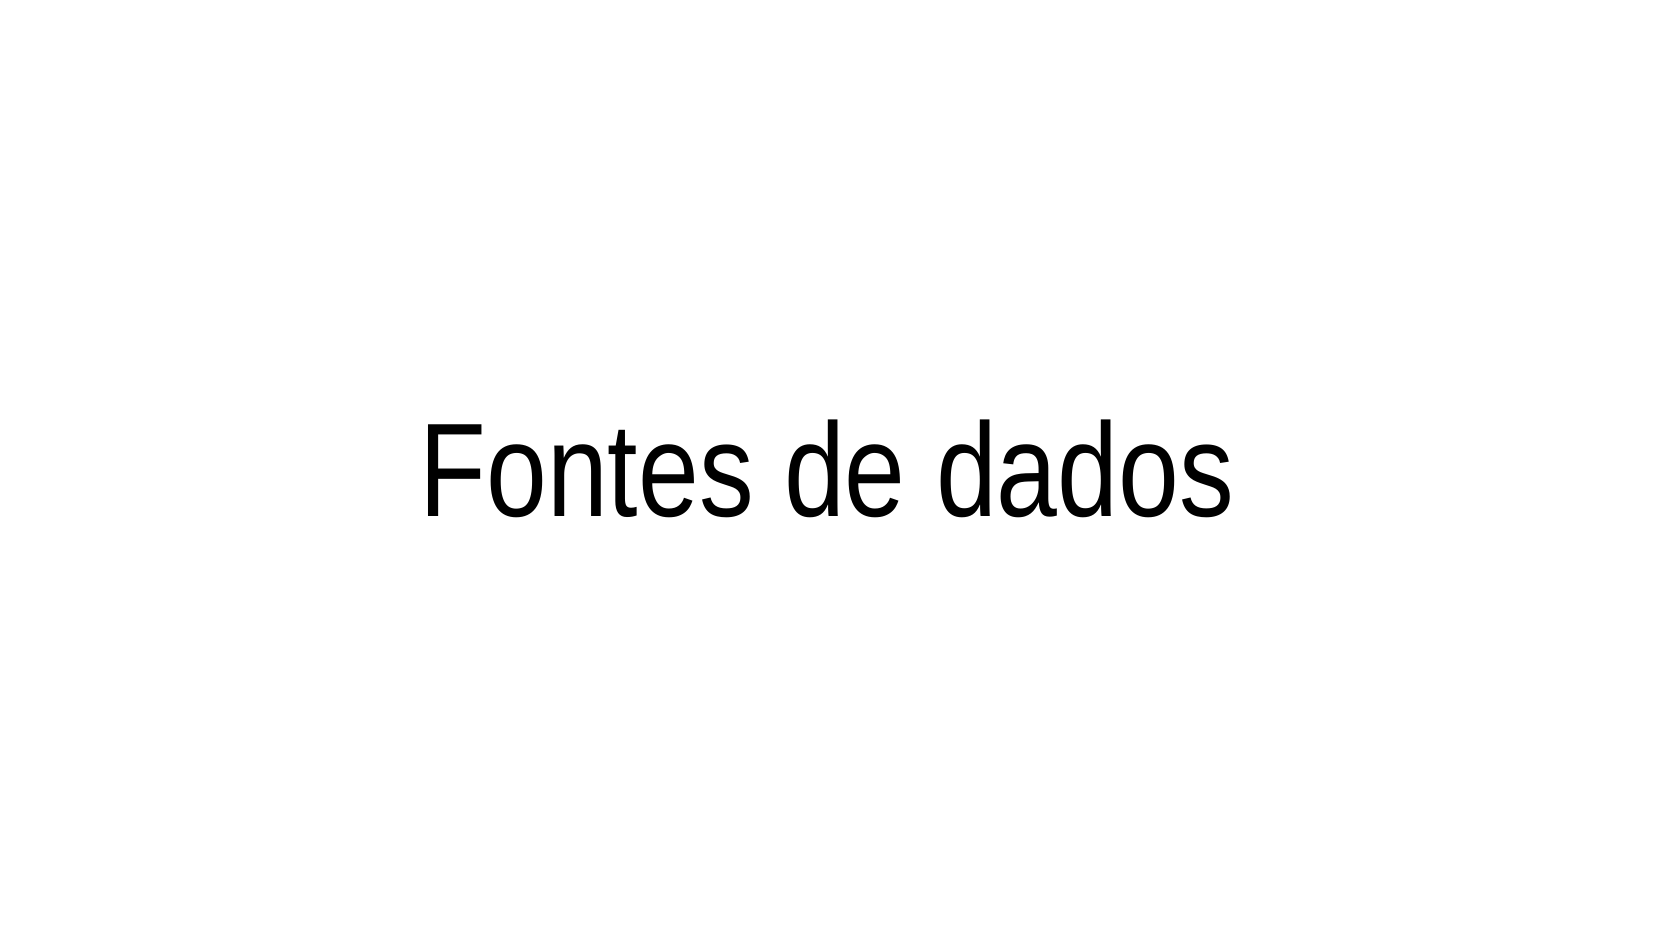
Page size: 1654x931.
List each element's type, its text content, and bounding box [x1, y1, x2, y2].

title Fontes de dados [82, 37, 1571, 901]
